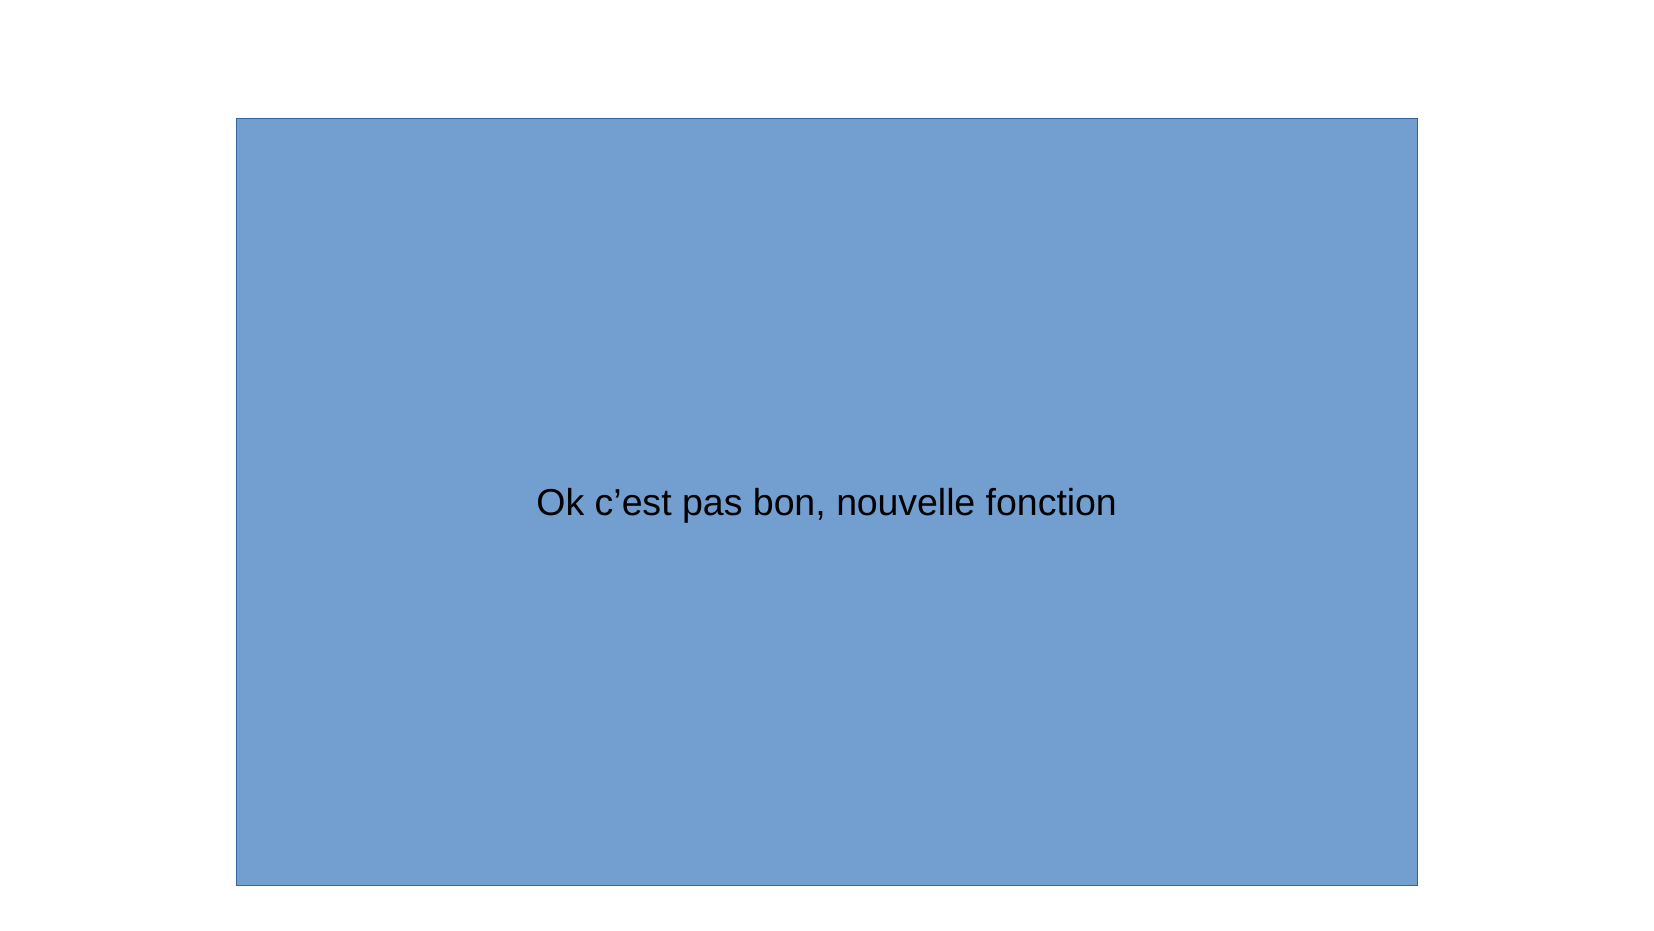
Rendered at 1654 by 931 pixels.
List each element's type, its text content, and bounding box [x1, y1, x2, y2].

text_box Ok c’est pas bon, nouvelle fonction [236, 118, 1418, 886]
